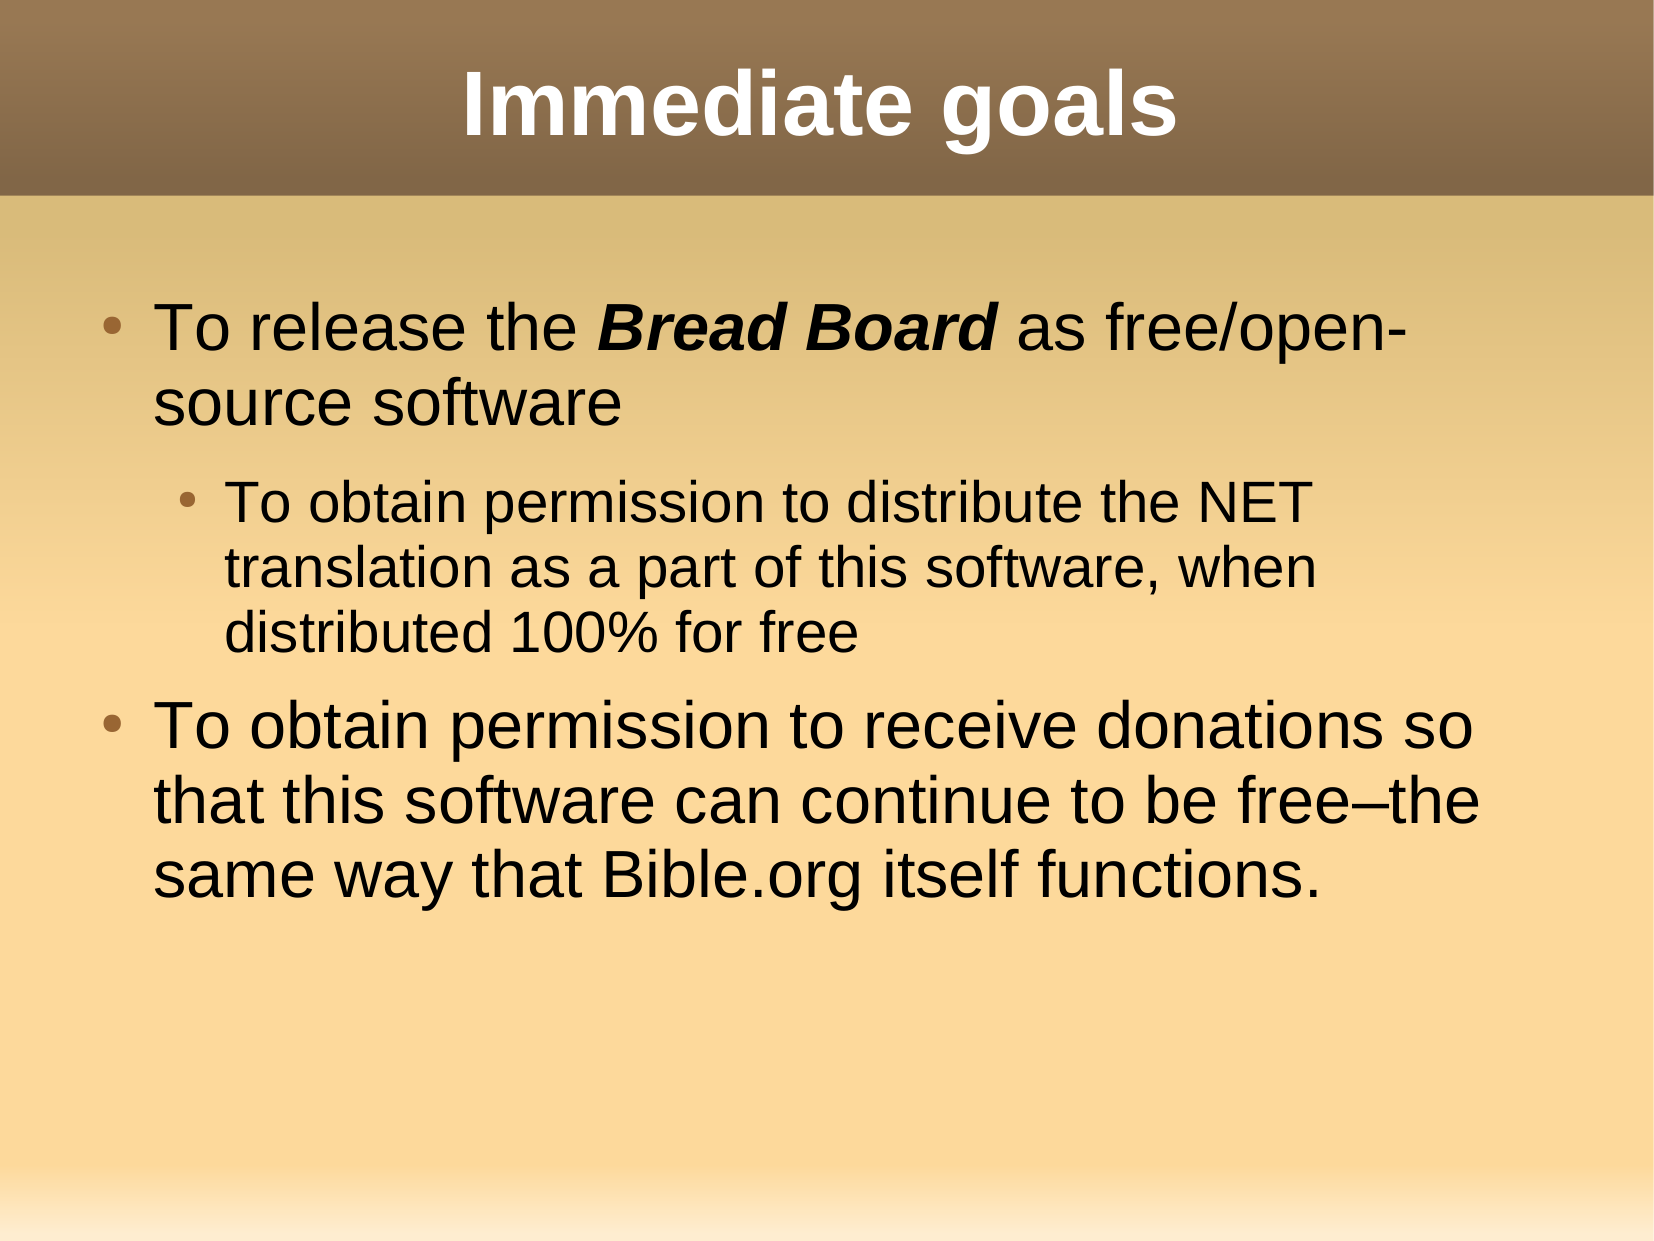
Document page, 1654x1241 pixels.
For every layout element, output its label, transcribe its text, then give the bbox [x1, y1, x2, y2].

picture [0, 0, 1654, 1241]
list To release the Bread Board as free/open-source software To obtain permission to distribute the NET translation as a part of this software, when distributed 100% for free To obtain permission to receive donations so that this software can continue to be free–the same way that Bible.org itself functions. [82, 290, 1571, 1094]
title Immediate goals [76, 7, 1565, 200]
